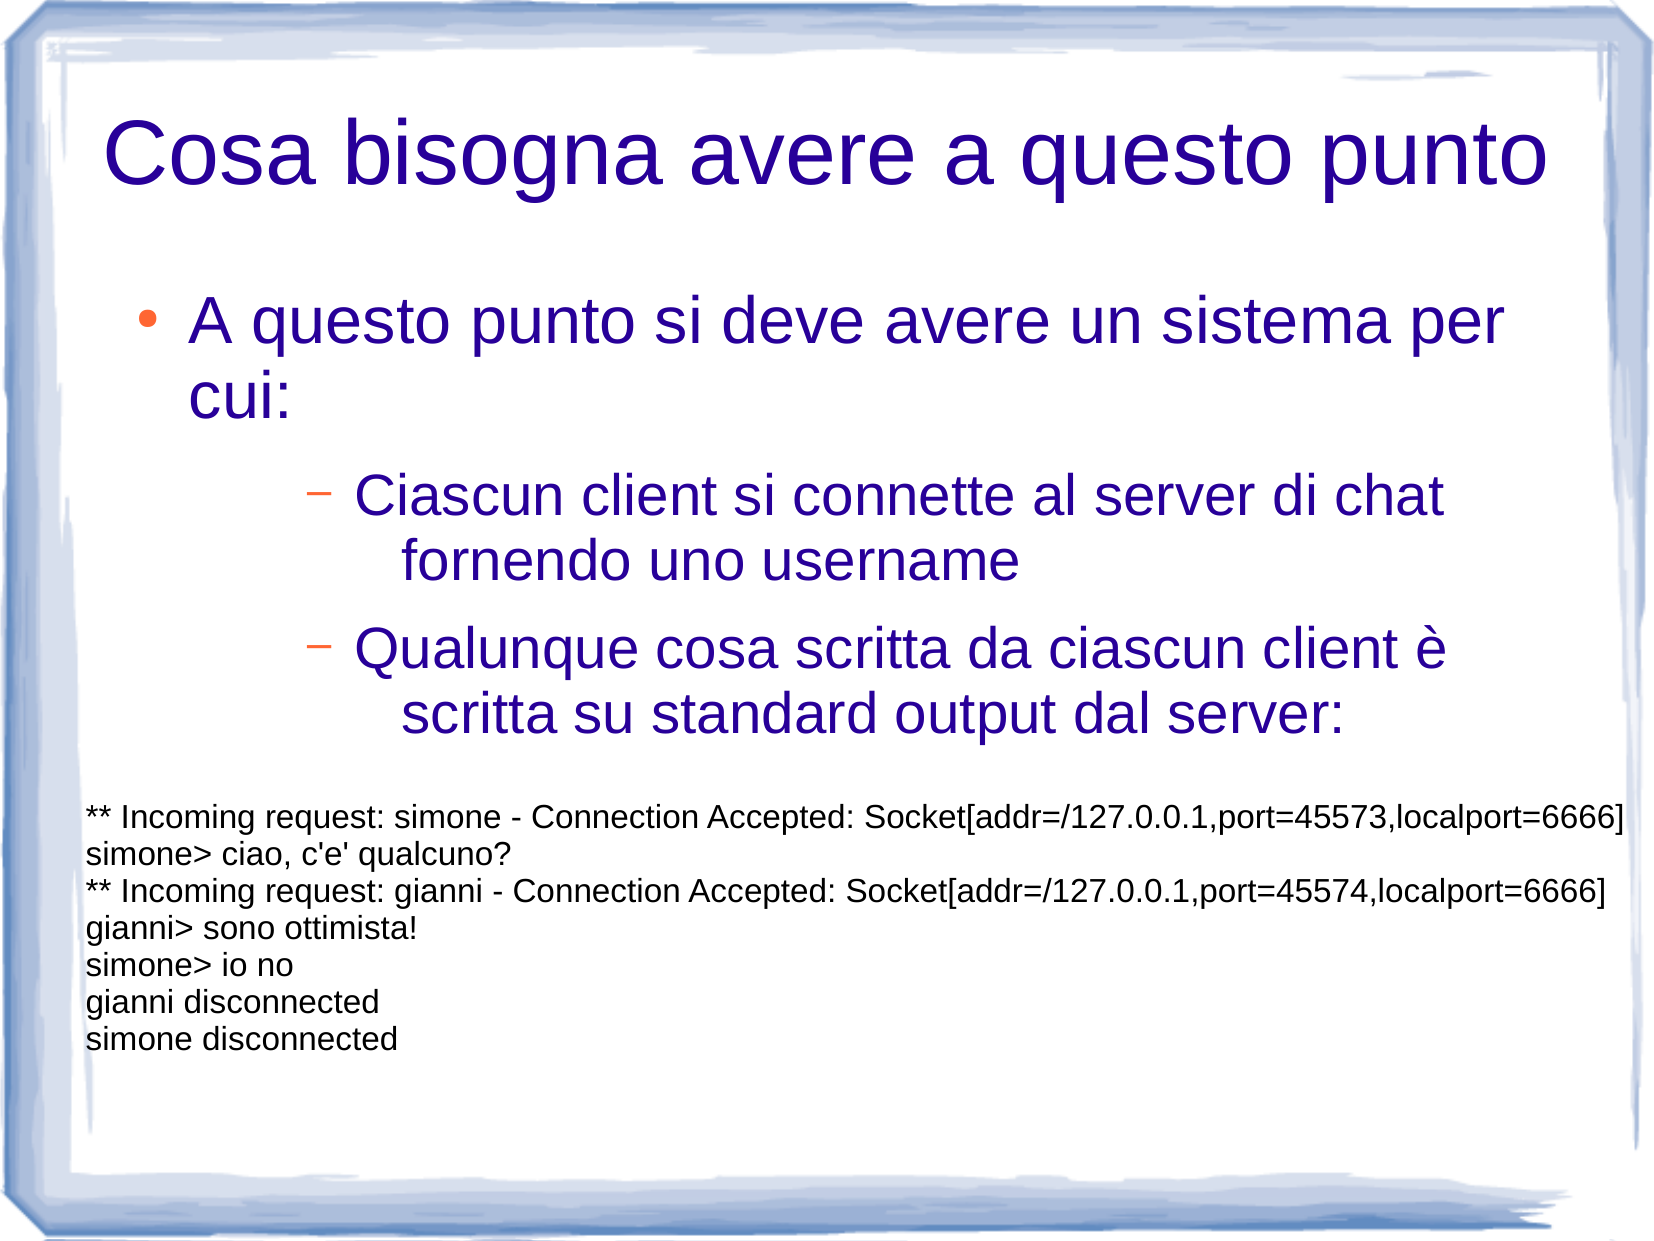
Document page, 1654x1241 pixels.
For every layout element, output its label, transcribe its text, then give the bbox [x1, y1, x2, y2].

title Cosa bisogna avere a questo punto [82, 49, 1571, 257]
text_box ** Incoming request: simone - Connection Accepted: Socket[addr=/127.0.0.1,port=45573,localport=6666] simone> ciao, c'e' qualcuno? ** Incoming request: gianni - Connection Accepted: Socket[addr=/127.0.0.1,port=45574,localport=6666] gianni> sono ottimista! simone> io no gianni disconnected simone disconnected [70, 791, 1654, 1066]
picture [0, 0, 1654, 1241]
list A questo punto si deve avere un sistema per cui: Ciascun client si connette al server di chat fornendo uno username Qualunque cosa scritta da ciascun client è scritta su standard output dal server: [118, 283, 1571, 791]
